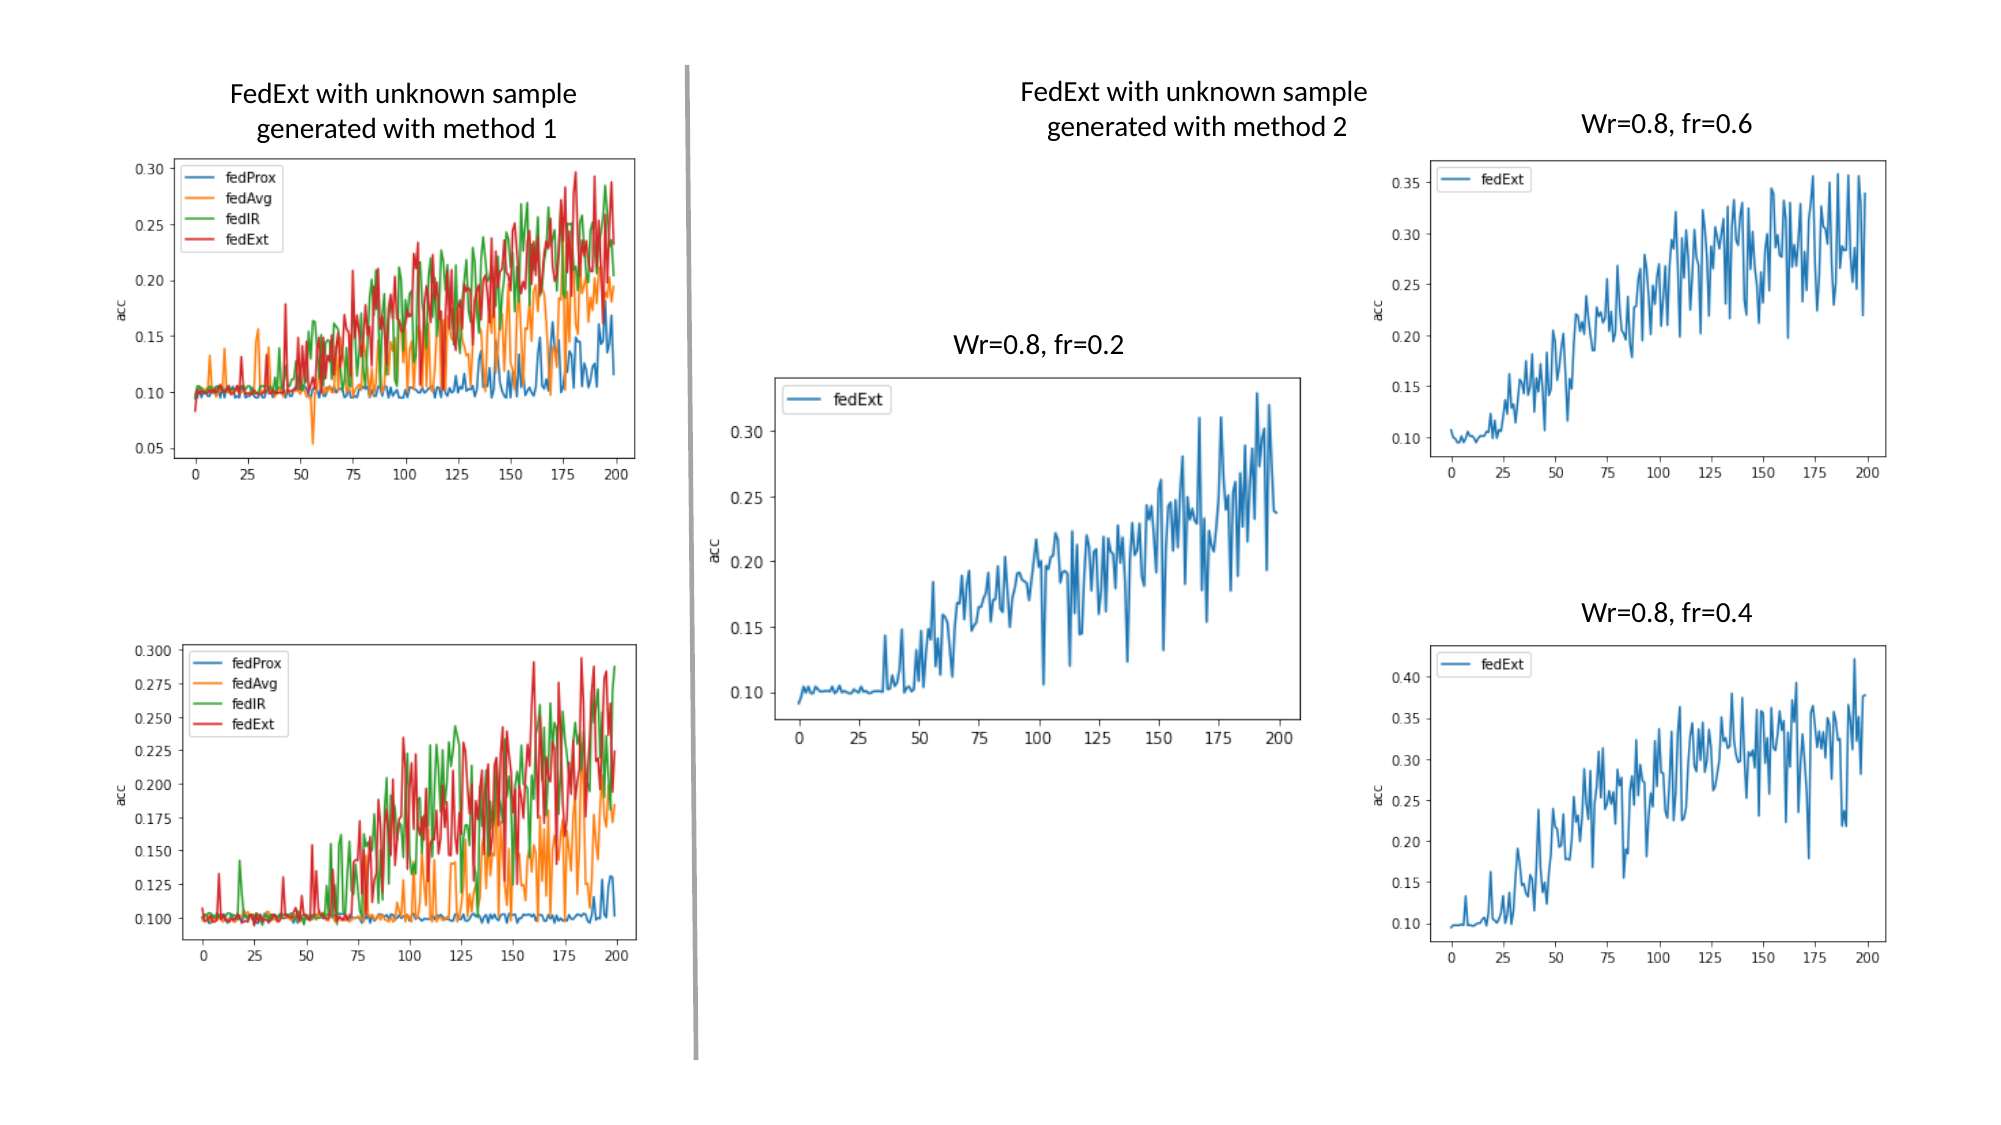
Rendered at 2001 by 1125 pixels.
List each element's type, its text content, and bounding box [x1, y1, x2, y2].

text_box Wr=0.8, fr=0.6 [1566, 96, 1771, 147]
picture [1362, 152, 1895, 489]
picture [105, 636, 644, 972]
text_box Wr=0.8, fr=0.4 [1566, 585, 1771, 637]
text_box FedExt with unknown sample generated with method 1 [212, 66, 595, 153]
picture [696, 368, 1311, 757]
picture [1362, 637, 1895, 974]
text_box FedExt with unknown sample generated with method 2 [1003, 64, 1386, 151]
picture [105, 150, 644, 491]
text_box Wr=0.8, fr=0.2 [938, 317, 1143, 369]
